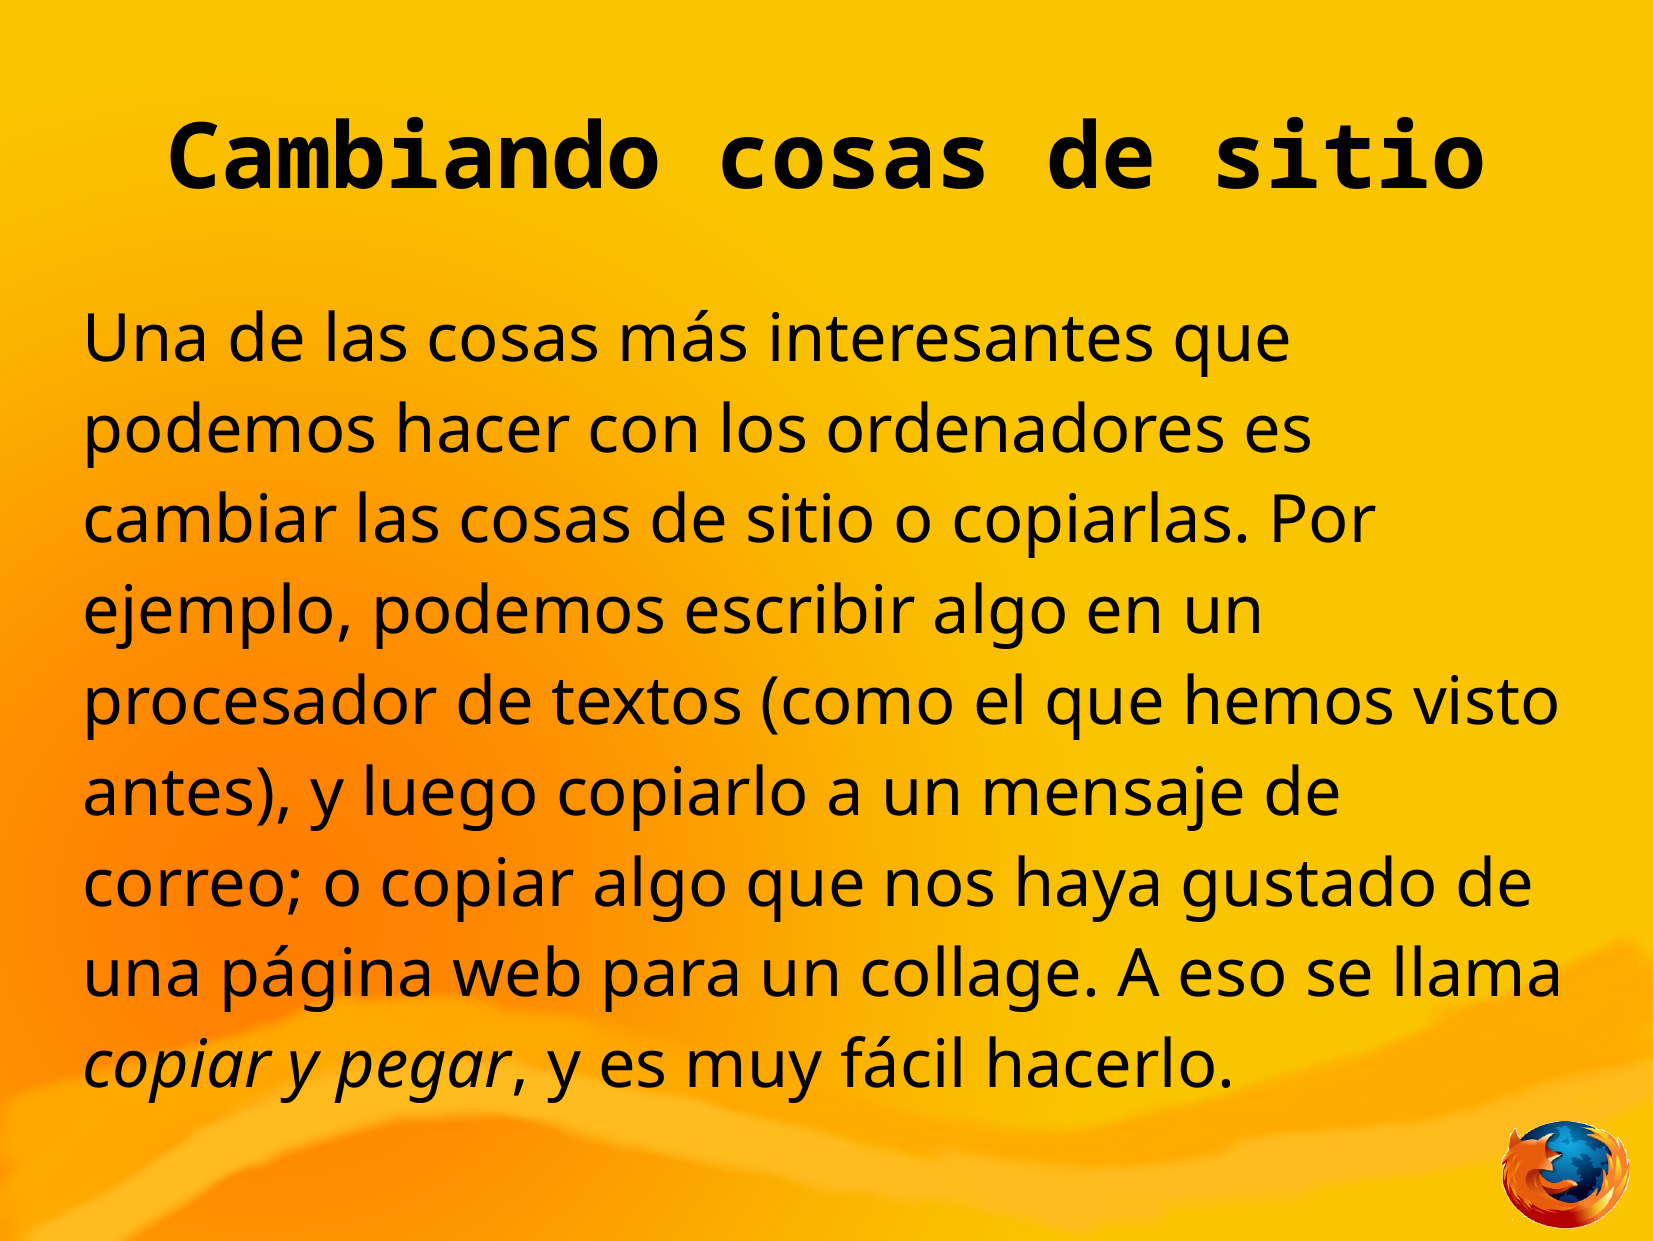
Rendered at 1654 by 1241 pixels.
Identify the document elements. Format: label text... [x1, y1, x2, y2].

picture [0, 0, 1654, 1241]
list Una de las cosas más interesantes que podemos hacer con los ordenadores es cambiar las cosas de sitio o copiarlas. Por ejemplo, podemos escribir algo en un procesador de textos (como el que hemos visto antes), y luego copiarlo a un mensaje de correo; o copiar algo que nos haya gustado de una página web para un collage. A eso se llama copiar y pegar, y es muy fácil hacerlo. [82, 290, 1571, 1010]
title Cambiando cosas de sitio [82, 49, 1571, 257]
